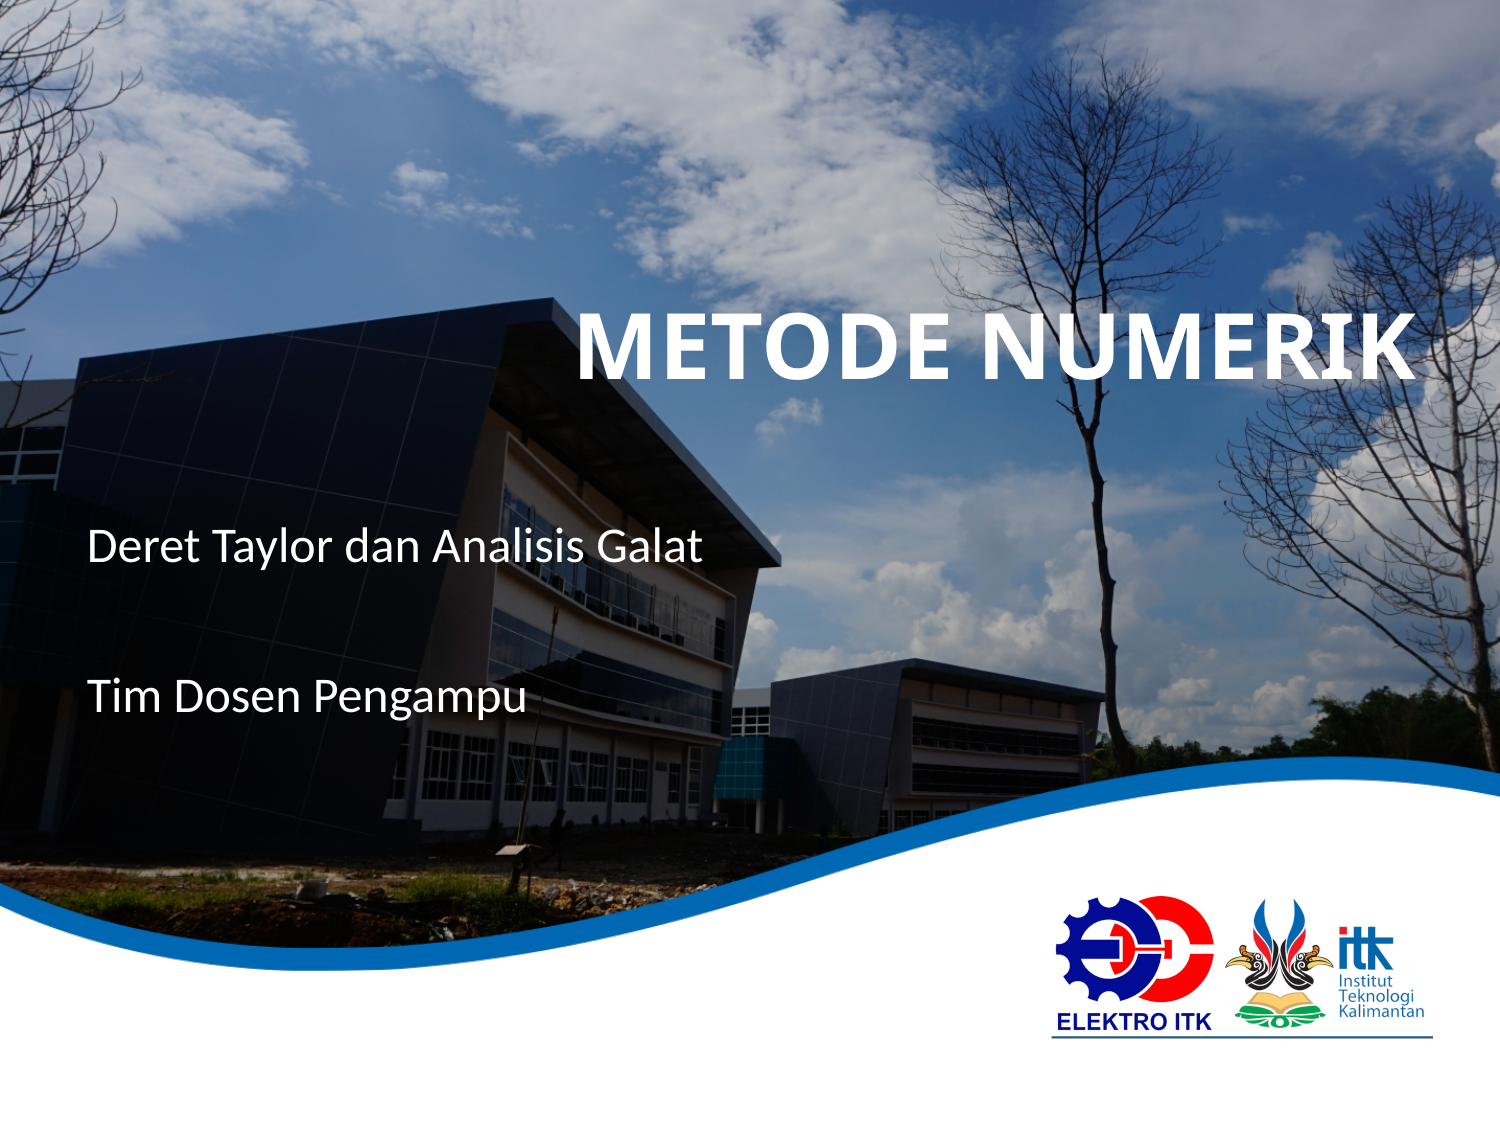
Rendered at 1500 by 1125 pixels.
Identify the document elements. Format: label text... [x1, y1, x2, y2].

subtitle Deret Taylor dan Analisis Galat Tim Dosen Pengampu [71, 511, 1197, 784]
picture [0, 0, 1500, 1051]
title METODE NUMERIK [157, 192, 1433, 407]
